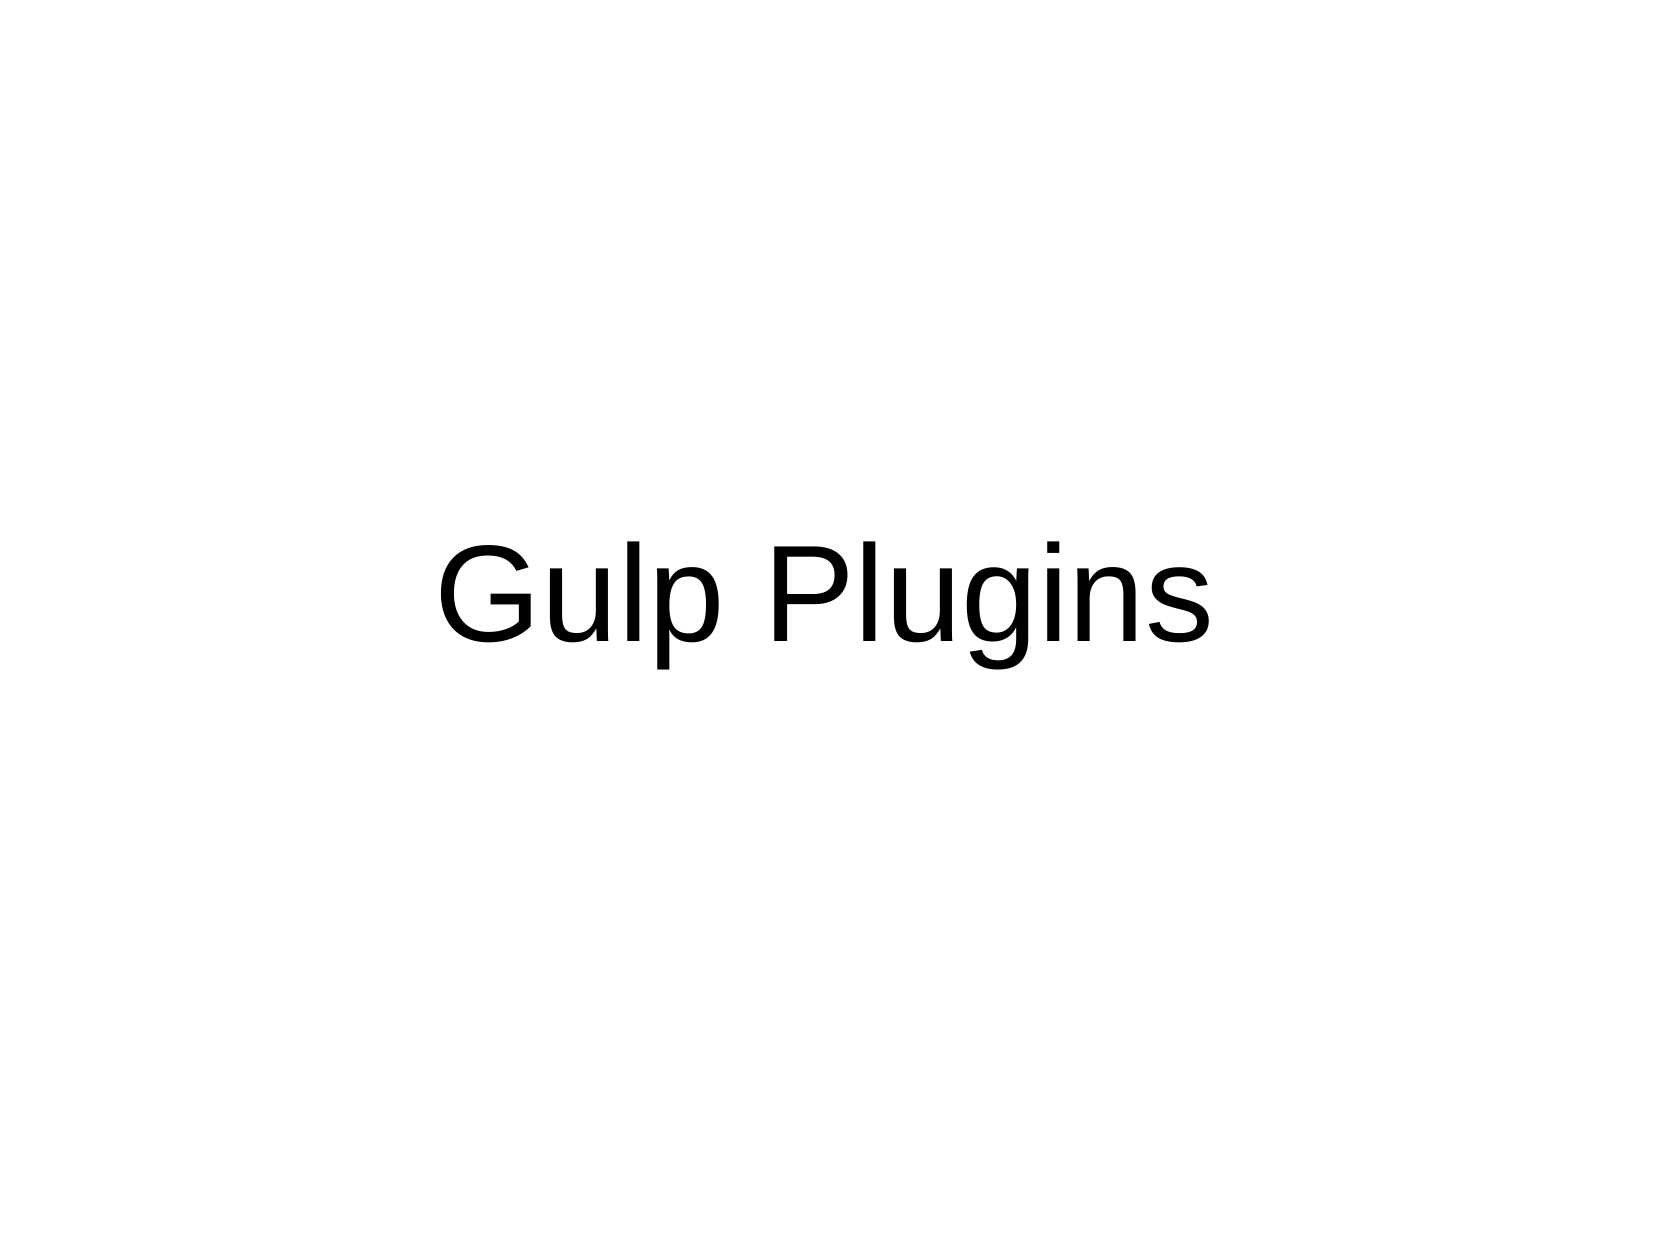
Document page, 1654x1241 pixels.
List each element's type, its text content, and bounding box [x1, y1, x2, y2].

text_box Gulp Plugins [420, 510, 1230, 679]
